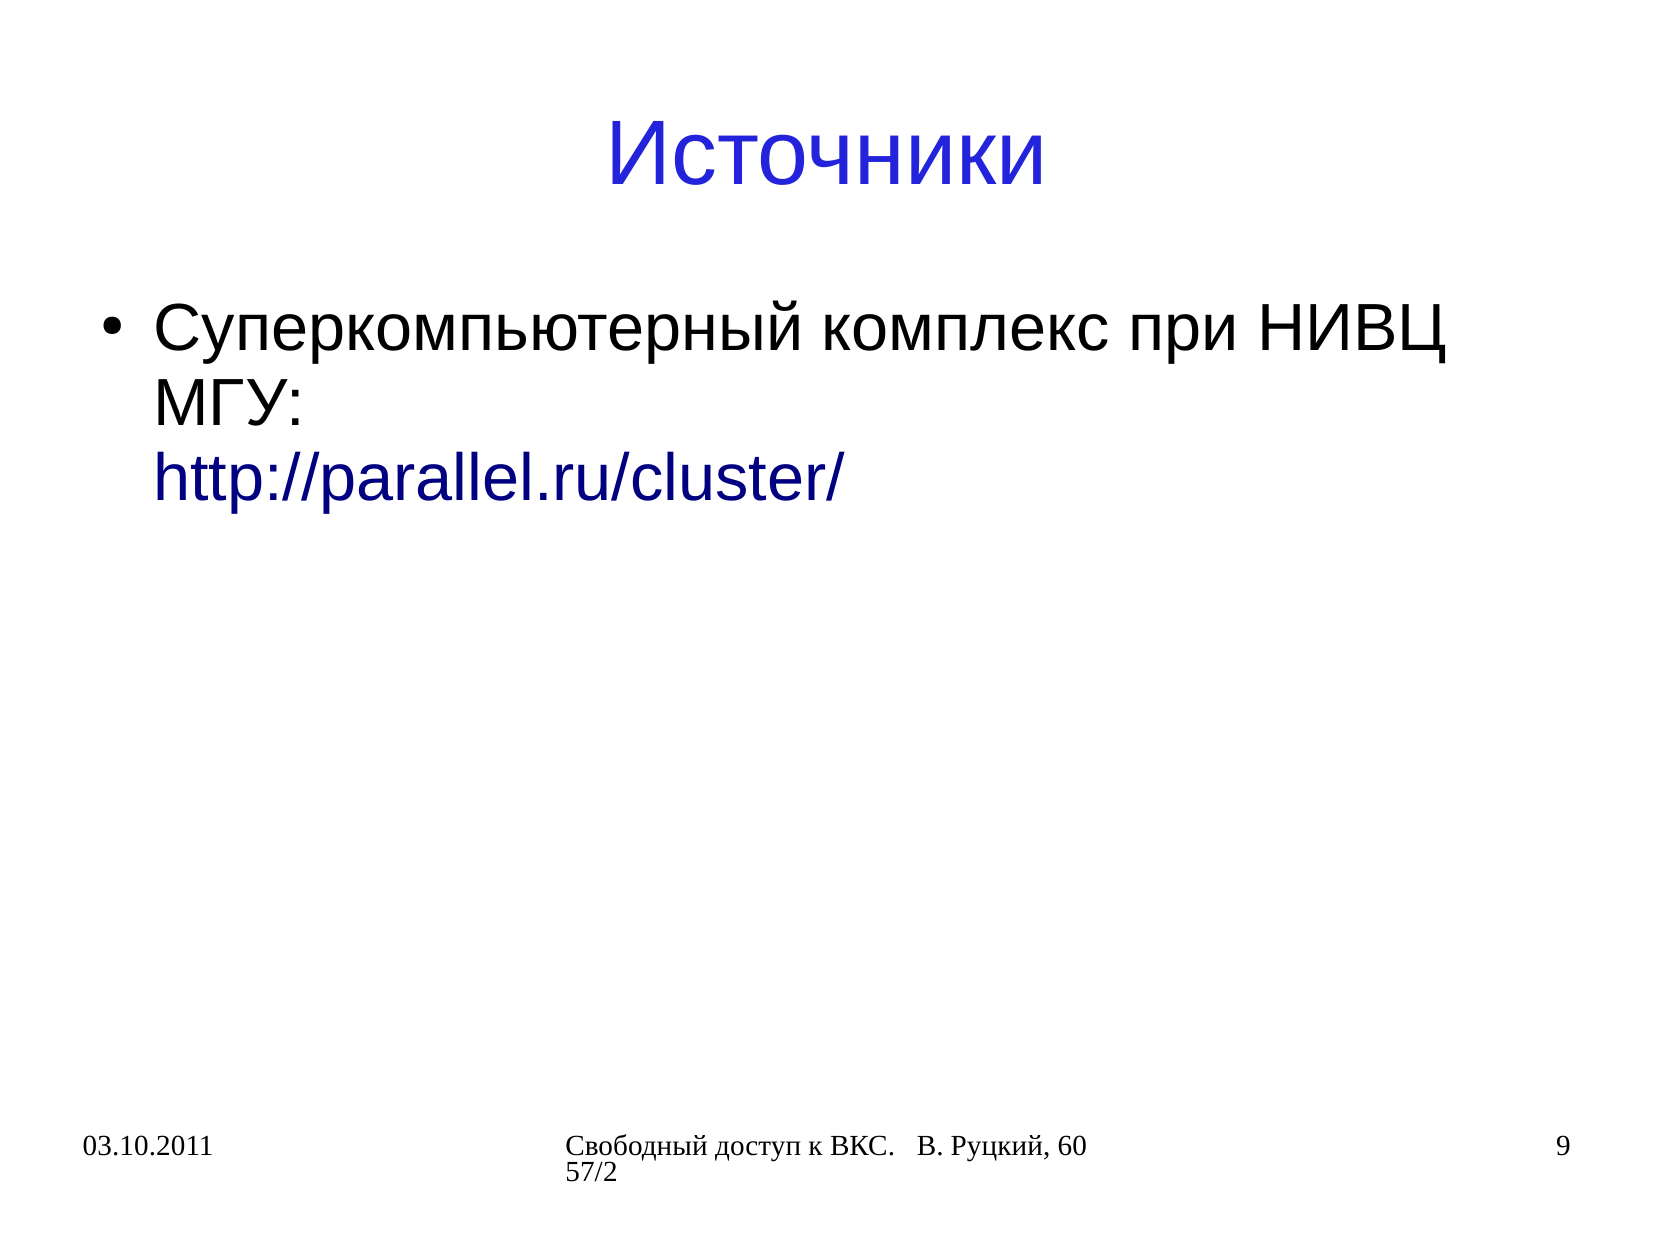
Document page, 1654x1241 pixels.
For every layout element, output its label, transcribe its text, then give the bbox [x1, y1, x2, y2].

title Источники [82, 49, 1571, 257]
list Суперкомпьютерный комплекс при НИВЦ МГУ: http://parallel.ru/cluster/ [82, 290, 1571, 1109]
